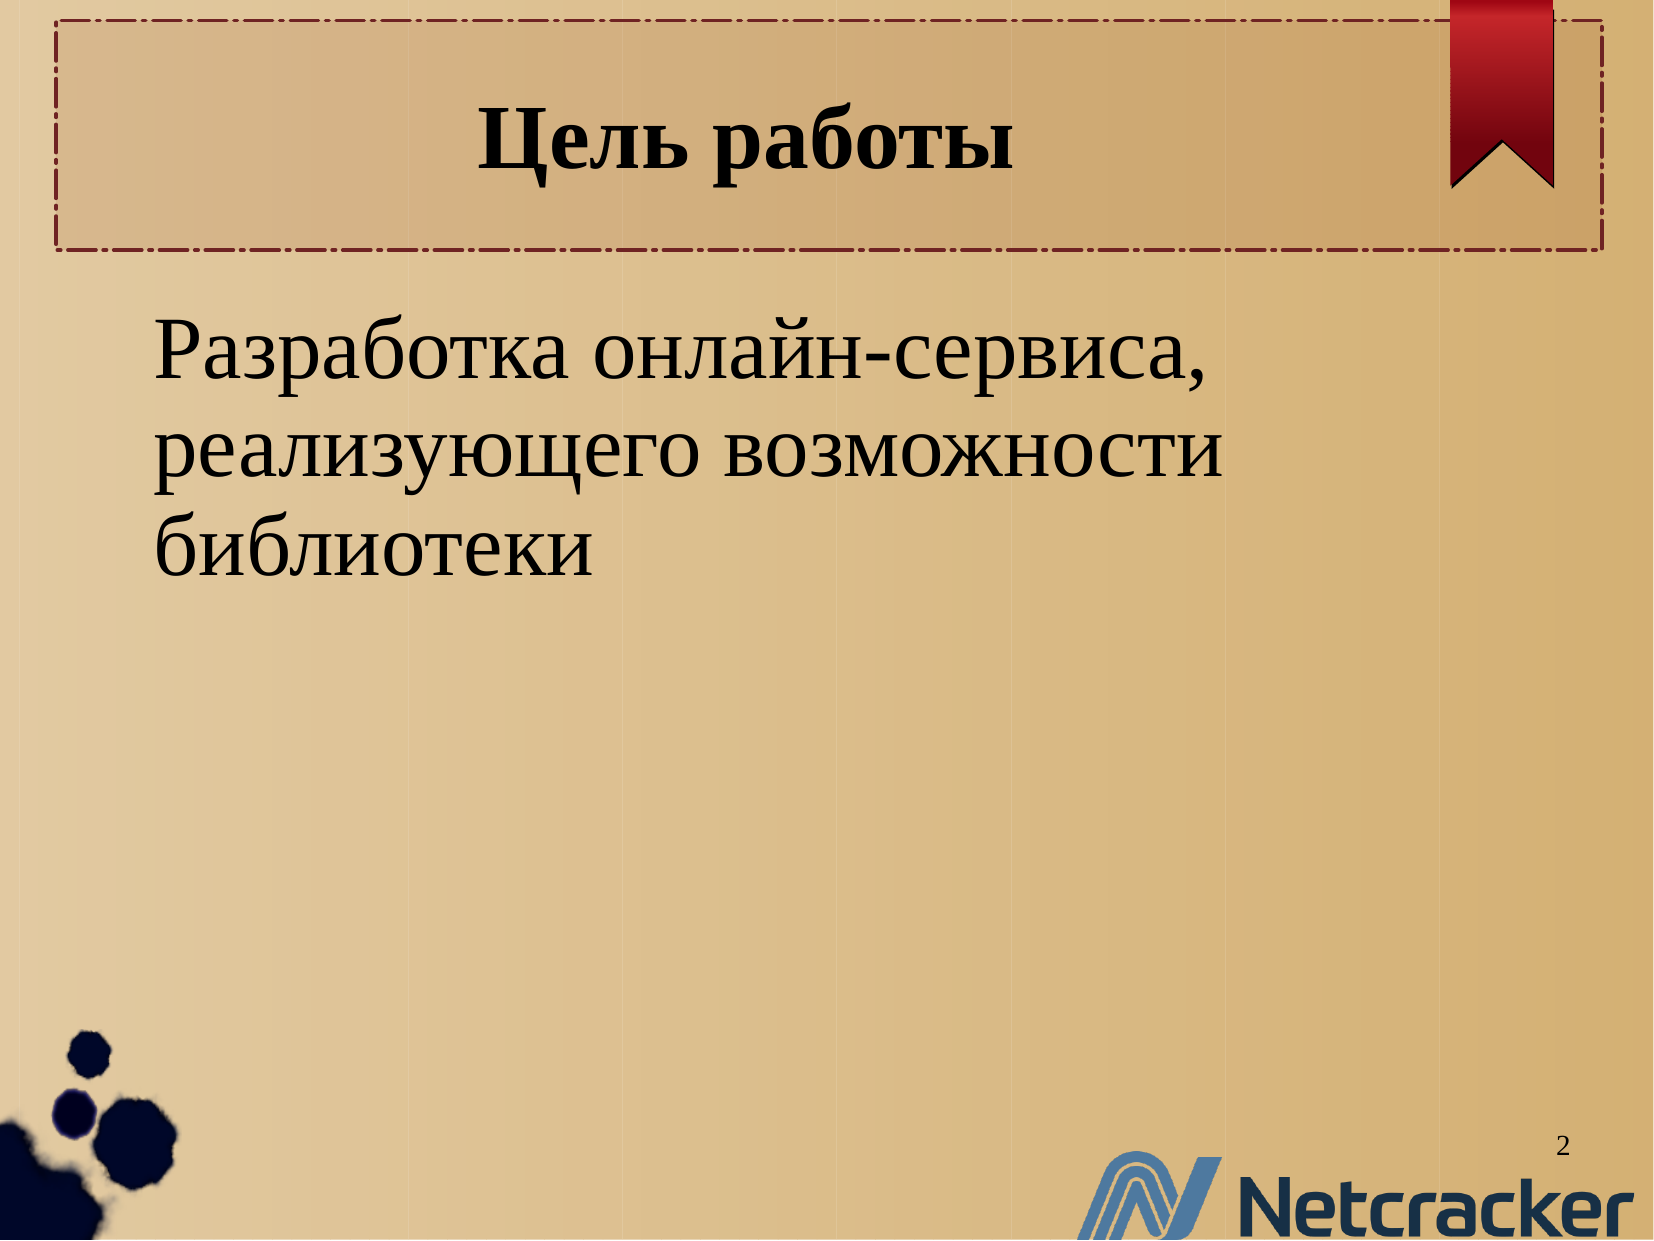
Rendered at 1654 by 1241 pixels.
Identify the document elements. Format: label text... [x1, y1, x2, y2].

list Разработка онлайн-сервиса, реализующего возможности библиотеки [82, 299, 1571, 1019]
title Цель работы [82, 47, 1412, 229]
picture [1074, 1149, 1636, 1241]
